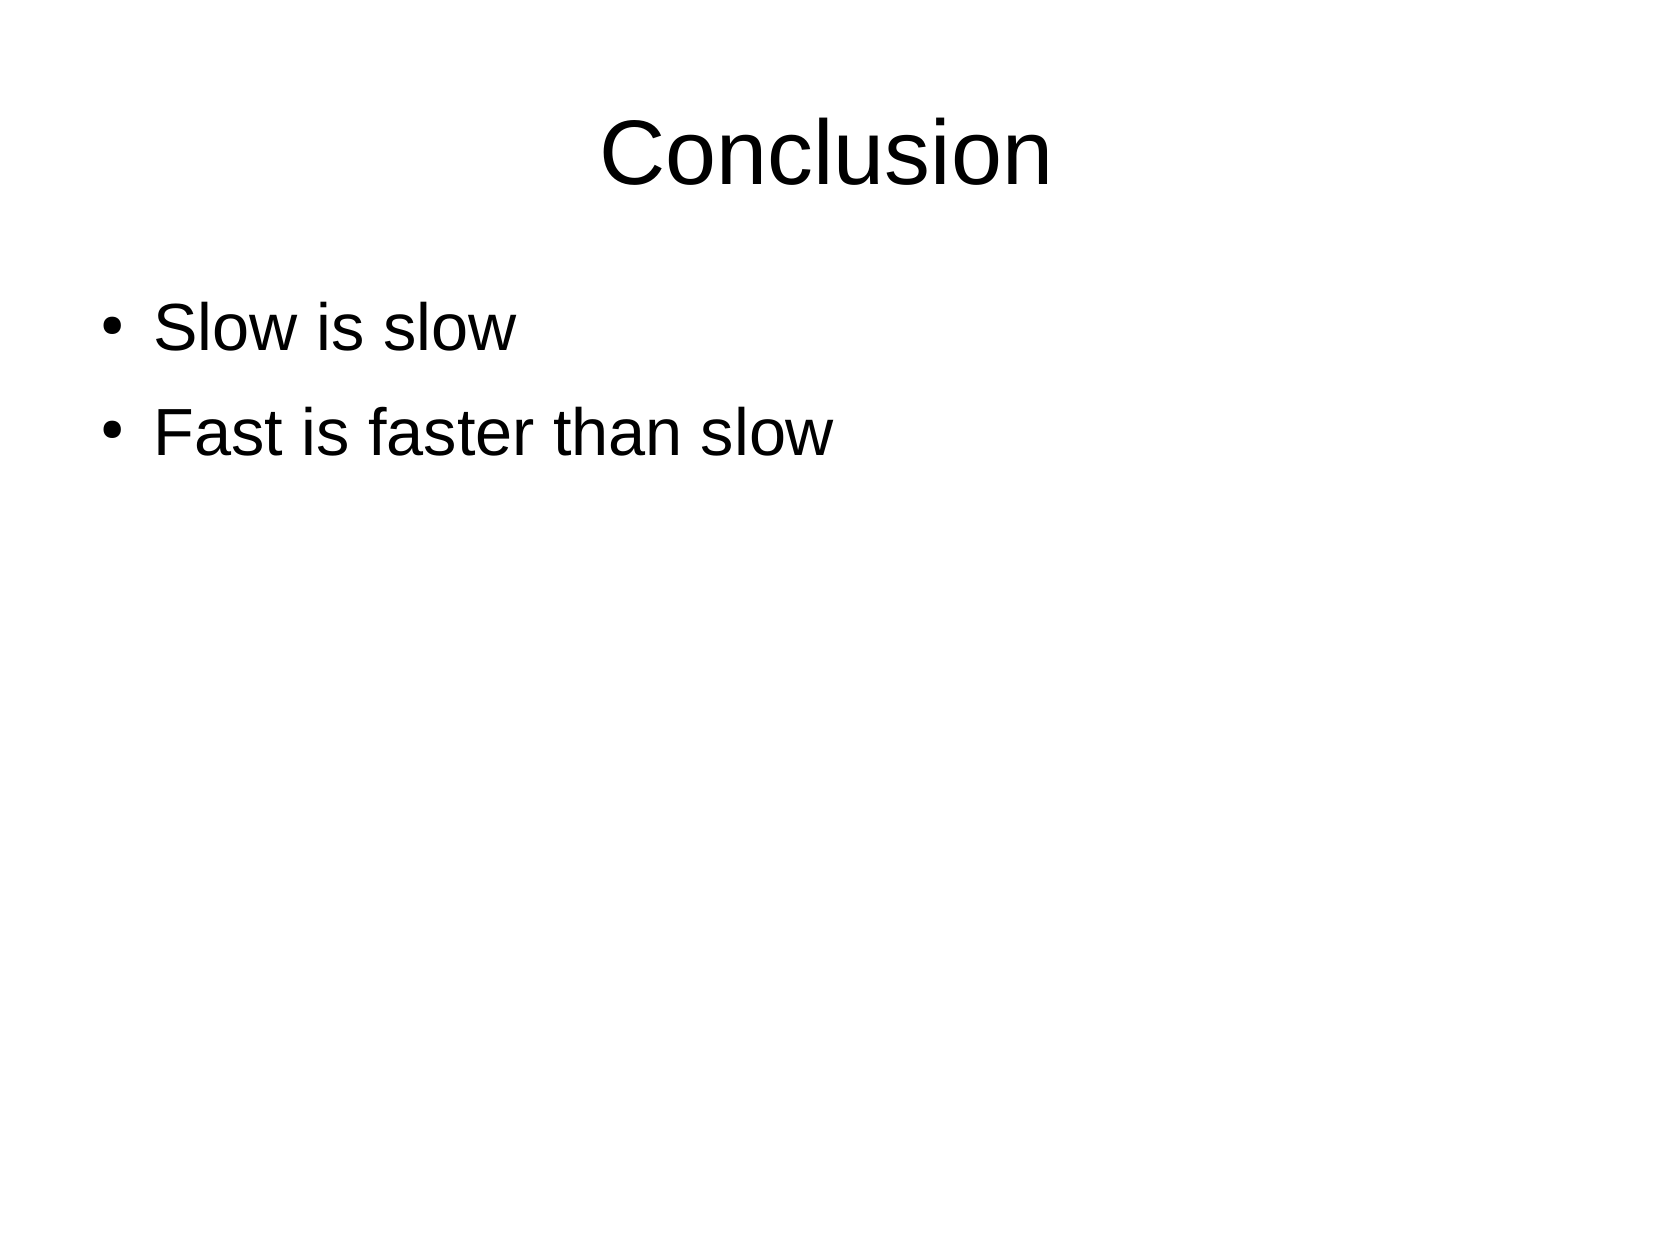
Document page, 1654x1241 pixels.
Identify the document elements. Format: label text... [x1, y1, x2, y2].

list Slow is slow Fast is faster than slow [82, 290, 1571, 1010]
title Conclusion [82, 49, 1571, 257]
